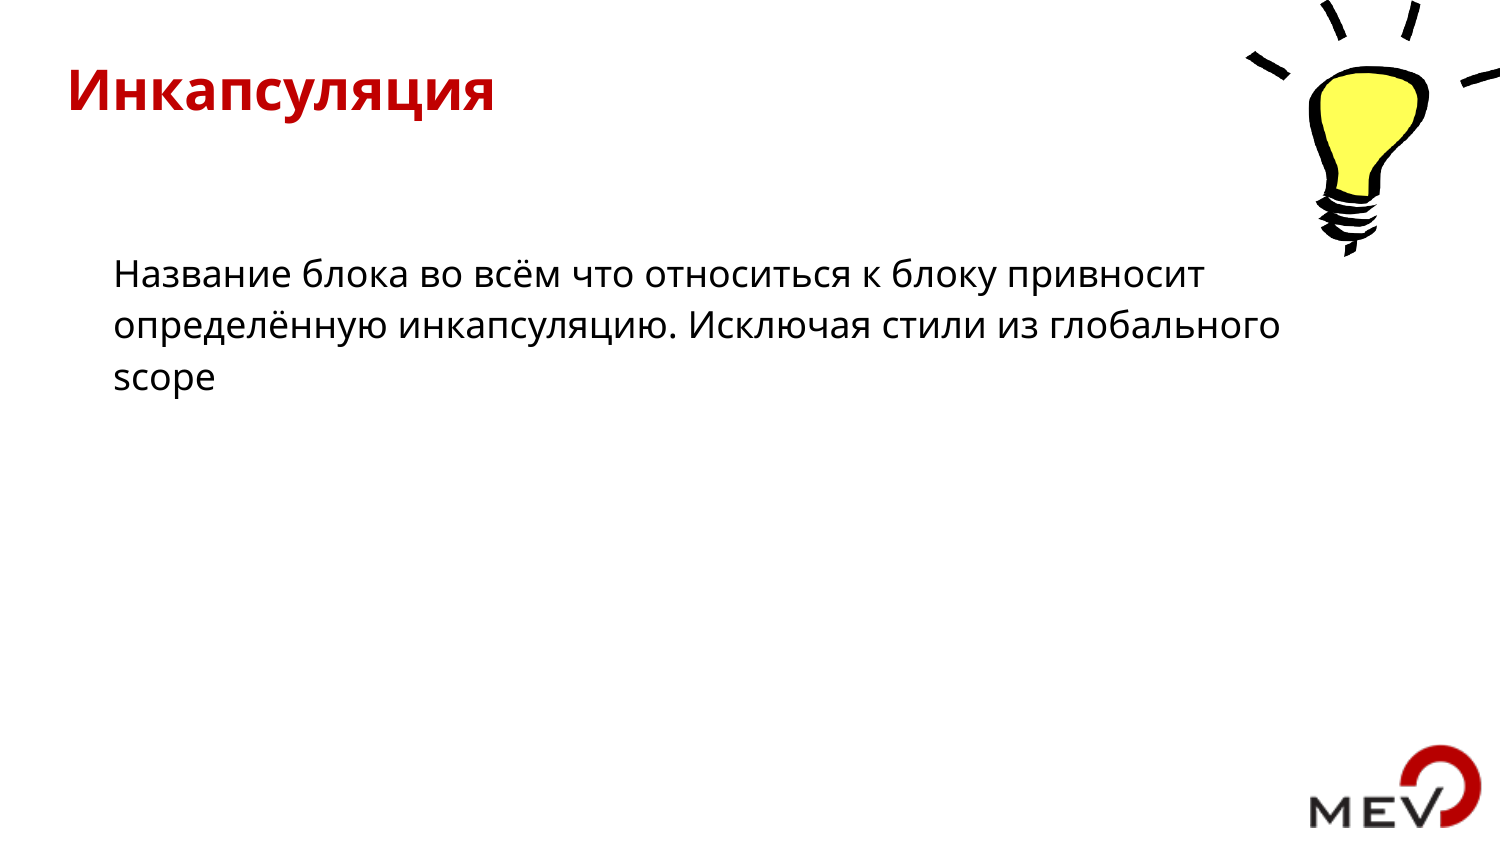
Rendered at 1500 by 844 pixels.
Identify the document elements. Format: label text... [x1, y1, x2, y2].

title Инкапсуляция [51, 39, 1245, 168]
title Название блока во всём что относиться к блоку привносит определённую инкапсуляцию. Исключая стили из глобального scope [98, 228, 1387, 747]
picture [1245, 0, 1500, 257]
picture [1310, 744, 1483, 828]
